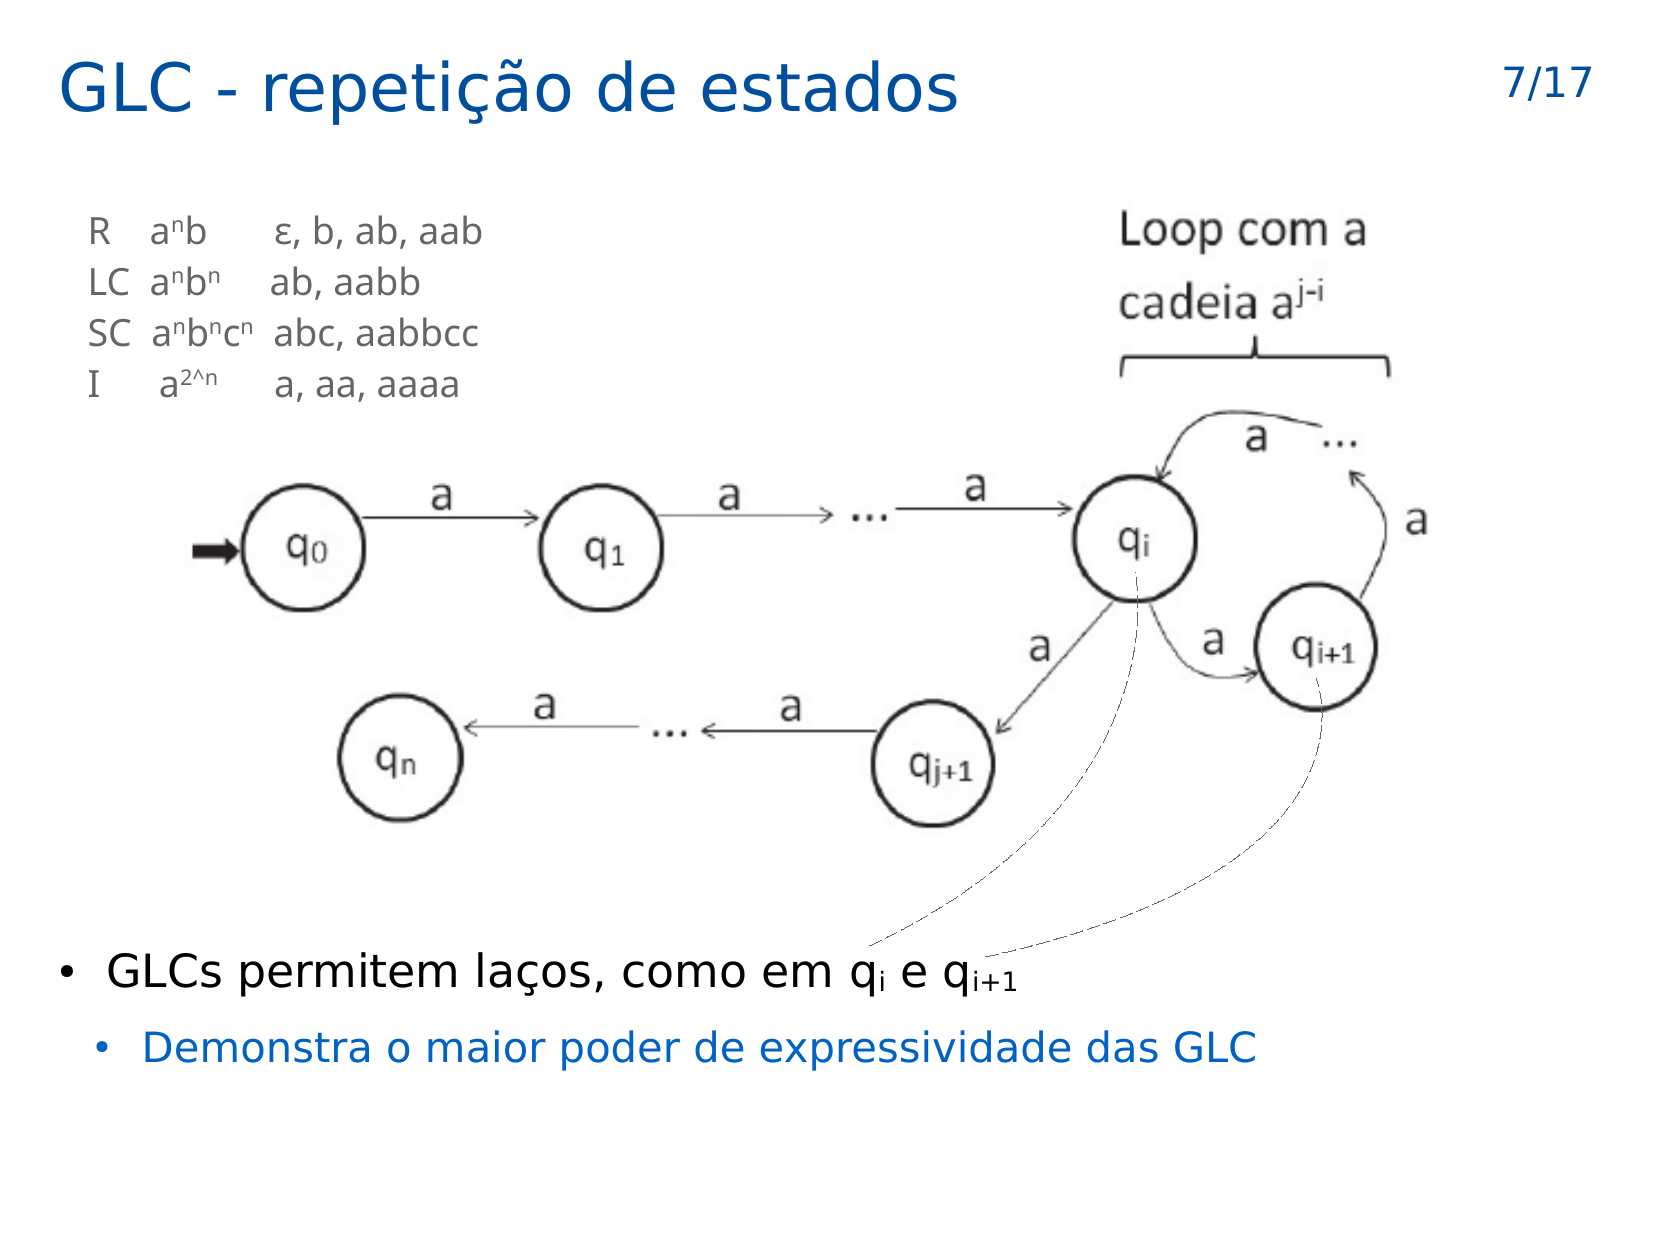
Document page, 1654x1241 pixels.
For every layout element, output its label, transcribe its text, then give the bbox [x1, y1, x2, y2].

picture [320, 387, 330, 395]
picture [340, 387, 350, 395]
picture [279, 387, 289, 395]
picture [444, 387, 454, 395]
picture [402, 387, 412, 395]
title GLC - repetição de estados [59, 29, 1625, 148]
text_box R anb ε, b, ab, aab LC anbn ab, aabb SC anbncn abc, aabbcc I a2^n a, aa, aaaa [72, 197, 505, 380]
list GLCs permitem laços, como em qi e qi+1 Demonstra o maior poder de expressividade das GLC [59, 937, 1595, 1182]
picture [182, 197, 1443, 835]
picture [381, 387, 391, 395]
picture [423, 387, 433, 395]
